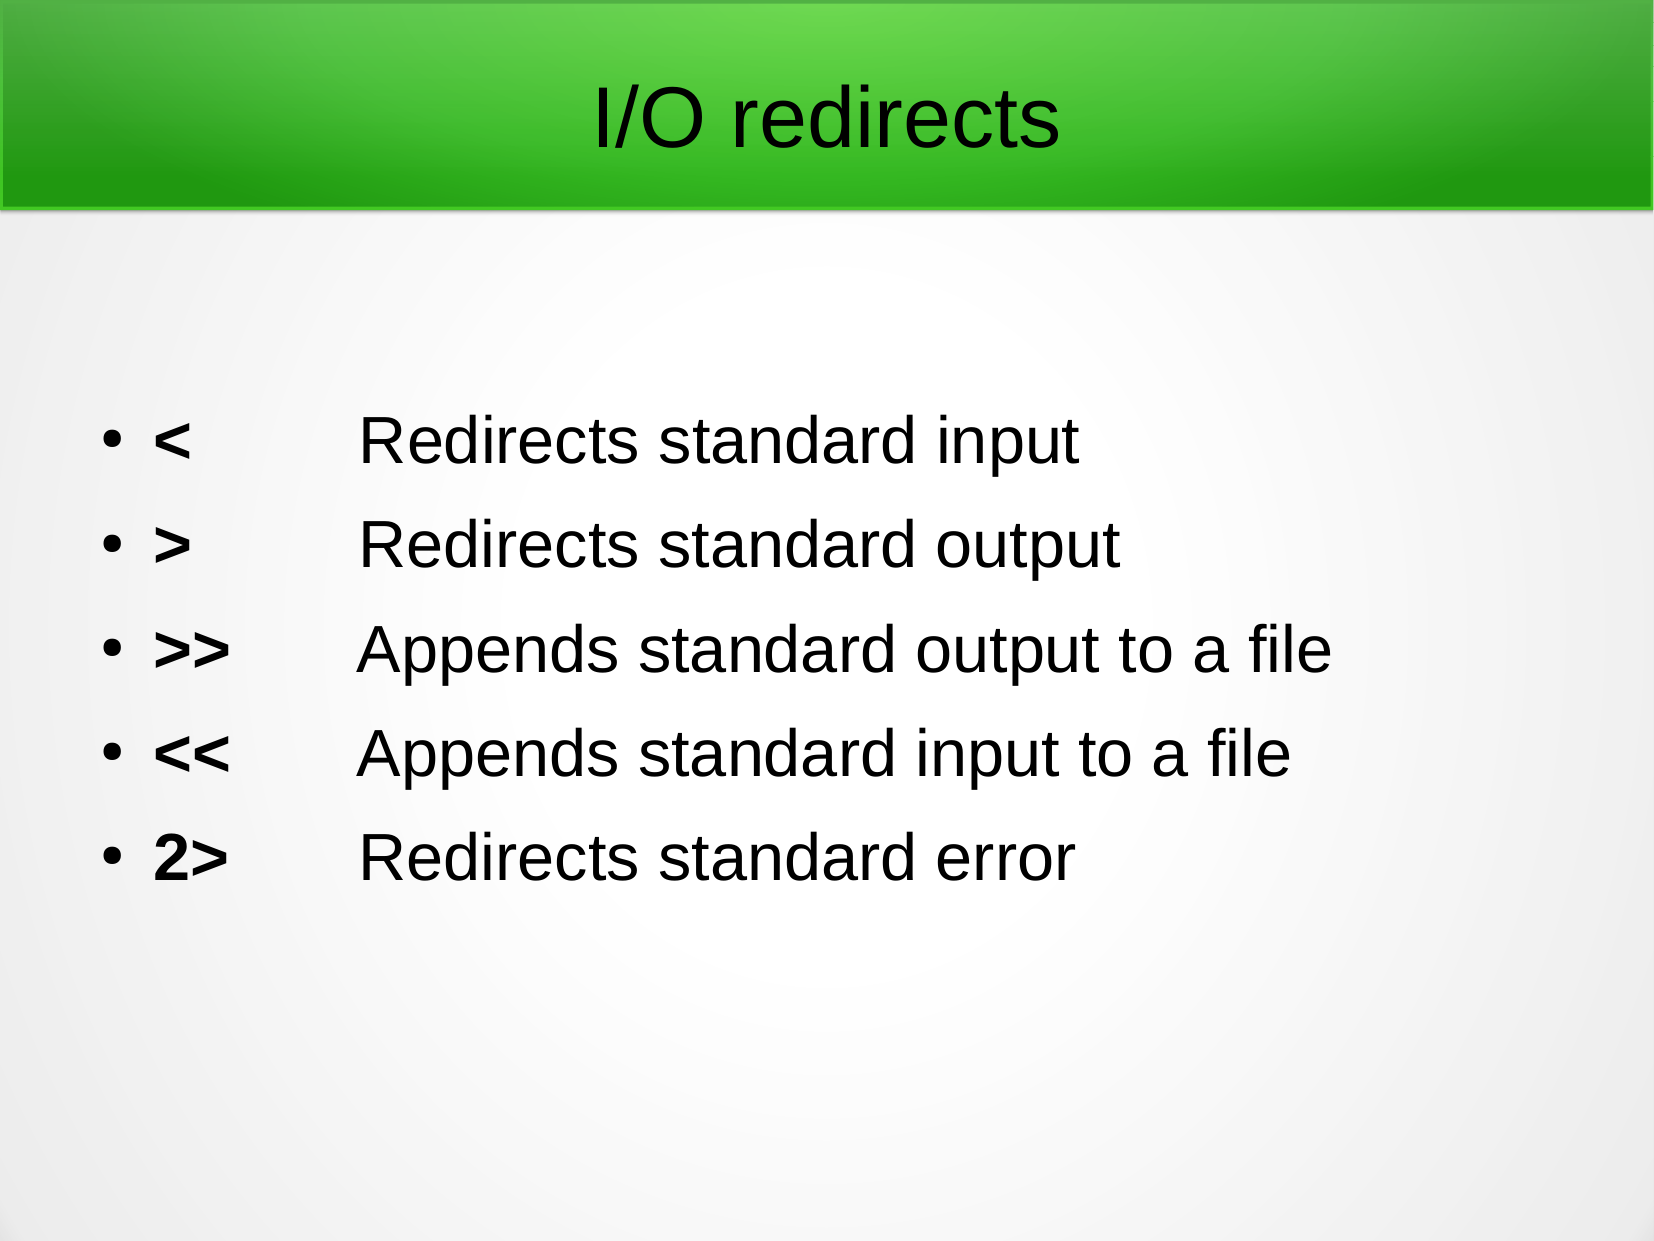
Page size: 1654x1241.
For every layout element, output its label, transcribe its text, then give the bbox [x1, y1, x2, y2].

title I/O redirects [82, 47, 1571, 189]
list < Redirects standard input > Redirects standard output >> Appends standard output to a file << Appends standard input to a file 2> Redirects standard error [82, 299, 1571, 1019]
